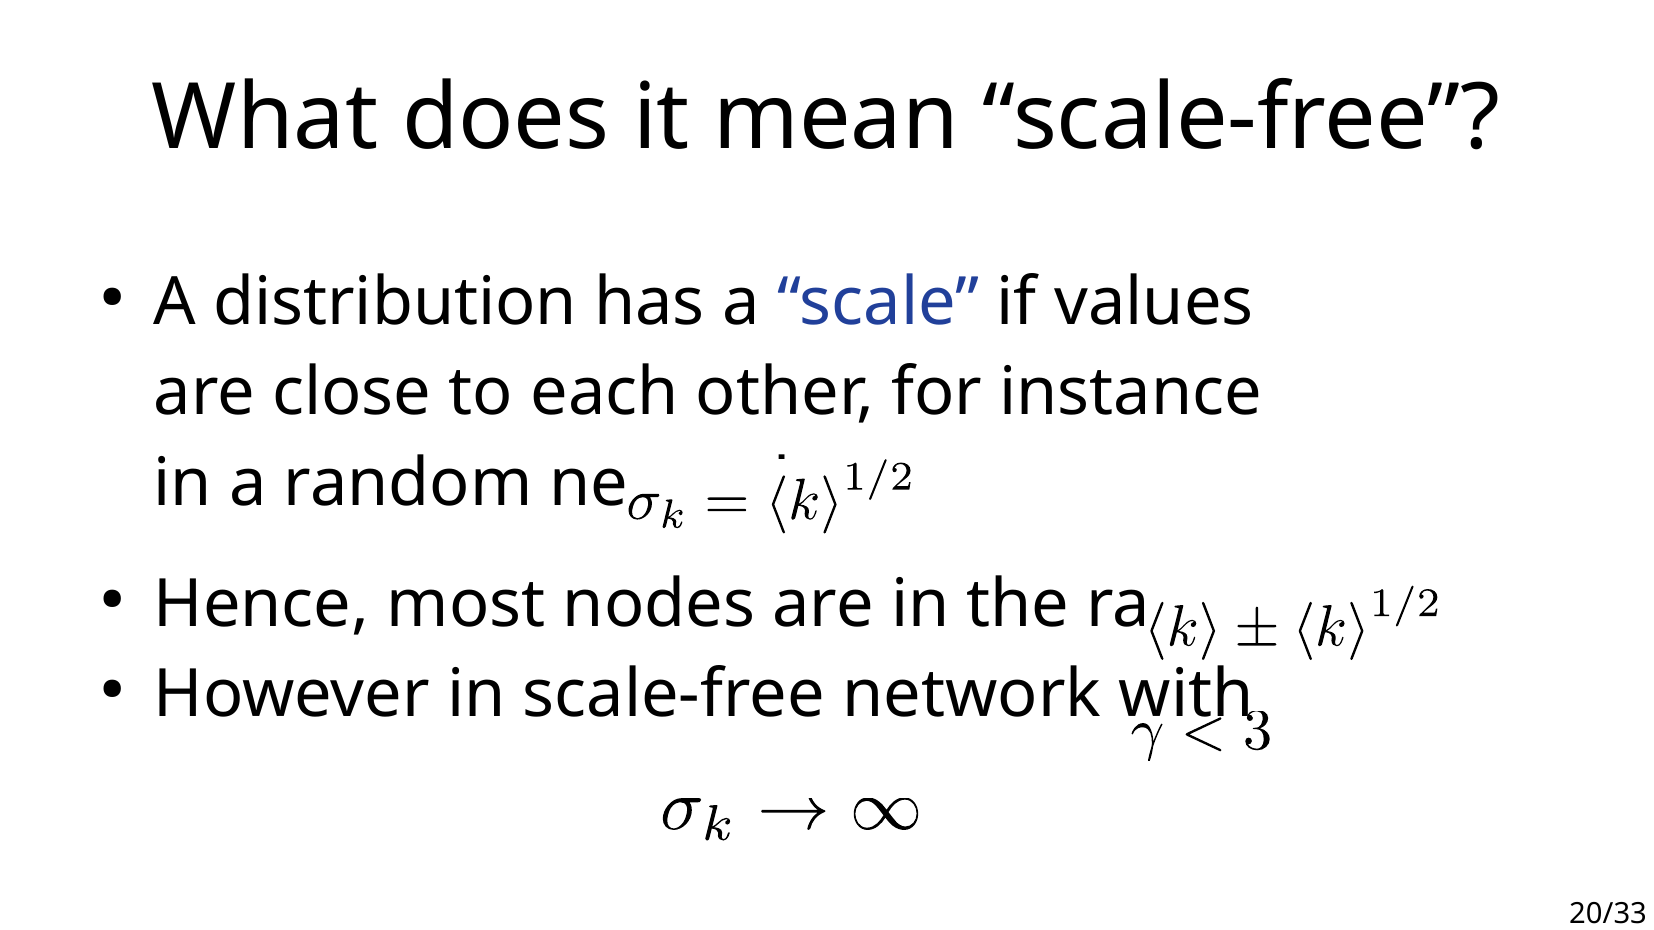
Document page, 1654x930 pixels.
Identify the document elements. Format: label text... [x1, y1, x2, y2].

list A distribution has a “scale” if values are close to each other, for instance in a random network Hence, most nodes are in the range However in scale-free network with [82, 252, 1291, 901]
picture [660, 798, 923, 841]
text_box [1144, 585, 1441, 661]
title What does it mean “scale-free”? [82, 1, 1571, 225]
text_box [626, 459, 913, 534]
picture [1130, 711, 1273, 761]
